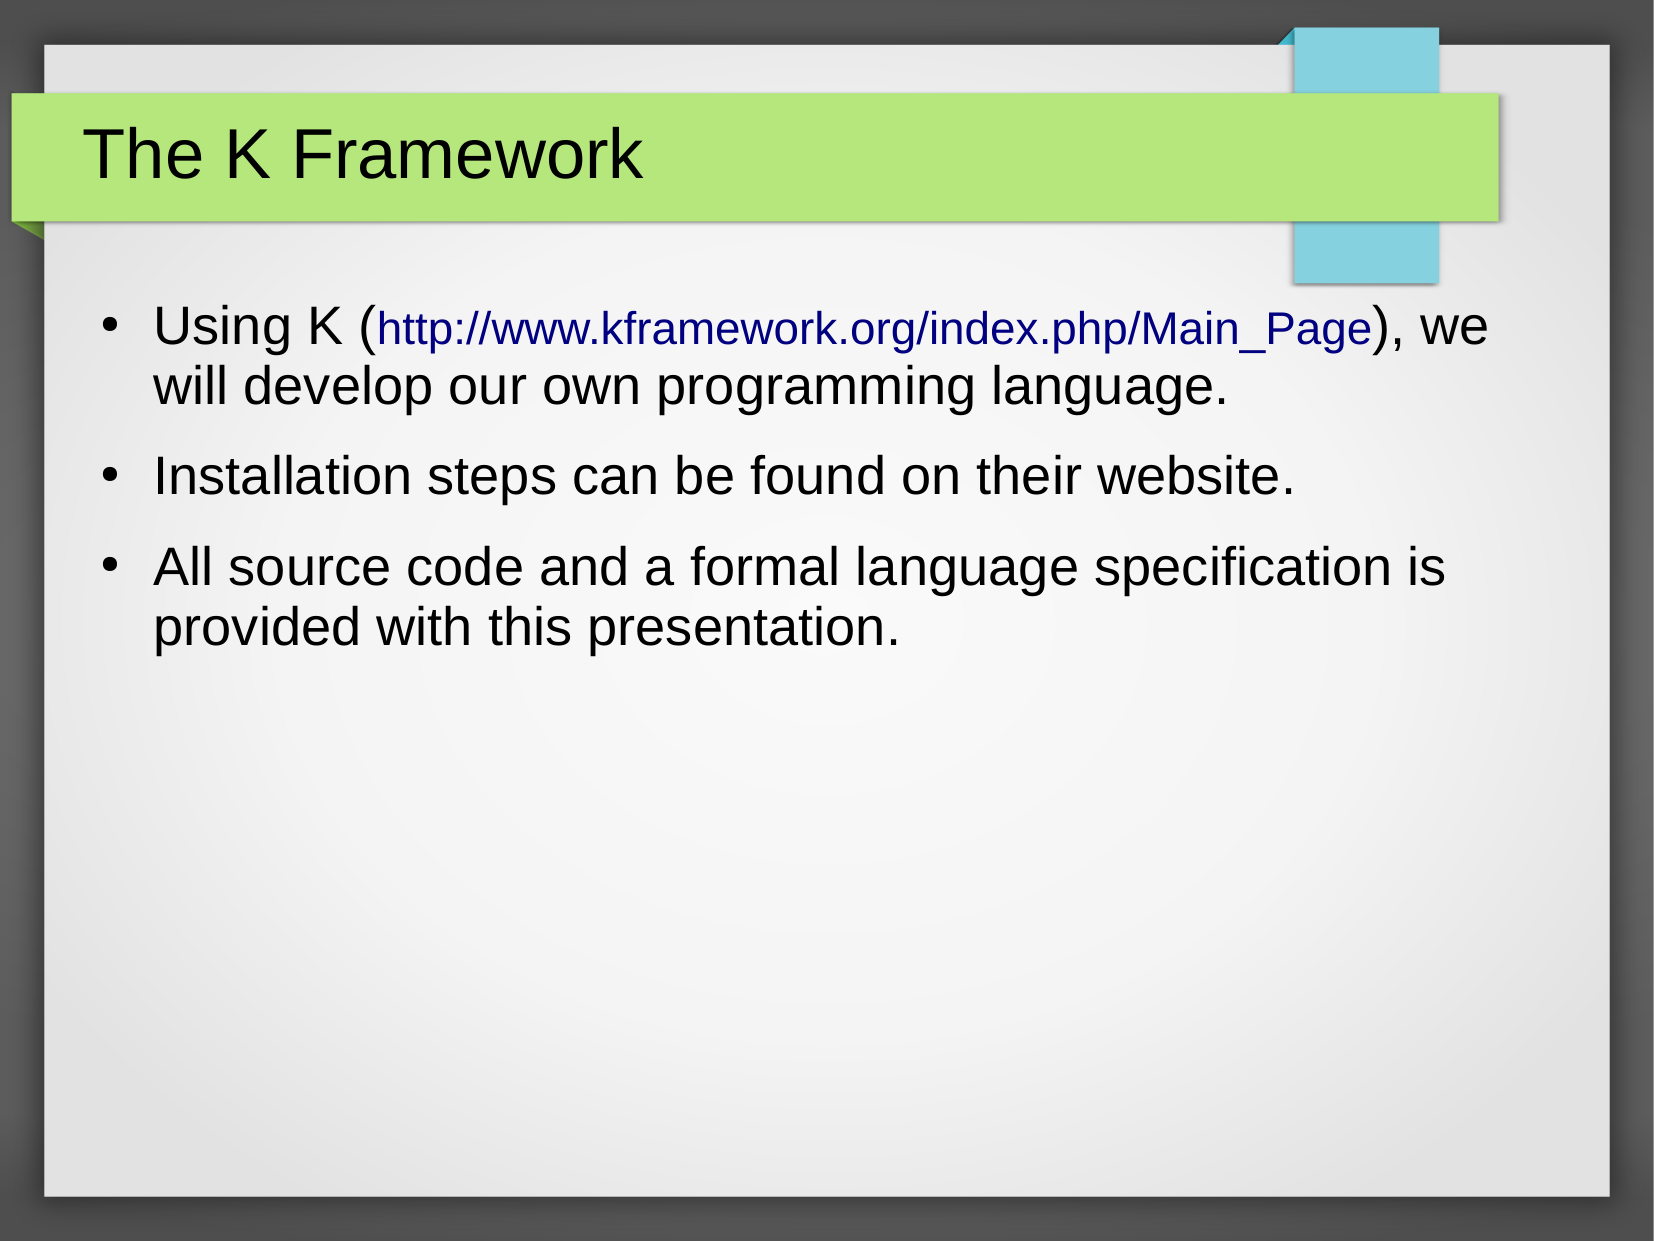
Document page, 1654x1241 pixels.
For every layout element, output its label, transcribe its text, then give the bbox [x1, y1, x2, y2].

title The K Framework [82, 94, 1264, 213]
list Using K (http://www.kframework.org/index.php/Main_Page), we will develop our own programming language. Installation steps can be found on their website. All source code and a formal language specification is provided with this presentation. [82, 295, 1571, 1015]
picture [0, 0, 1654, 1241]
